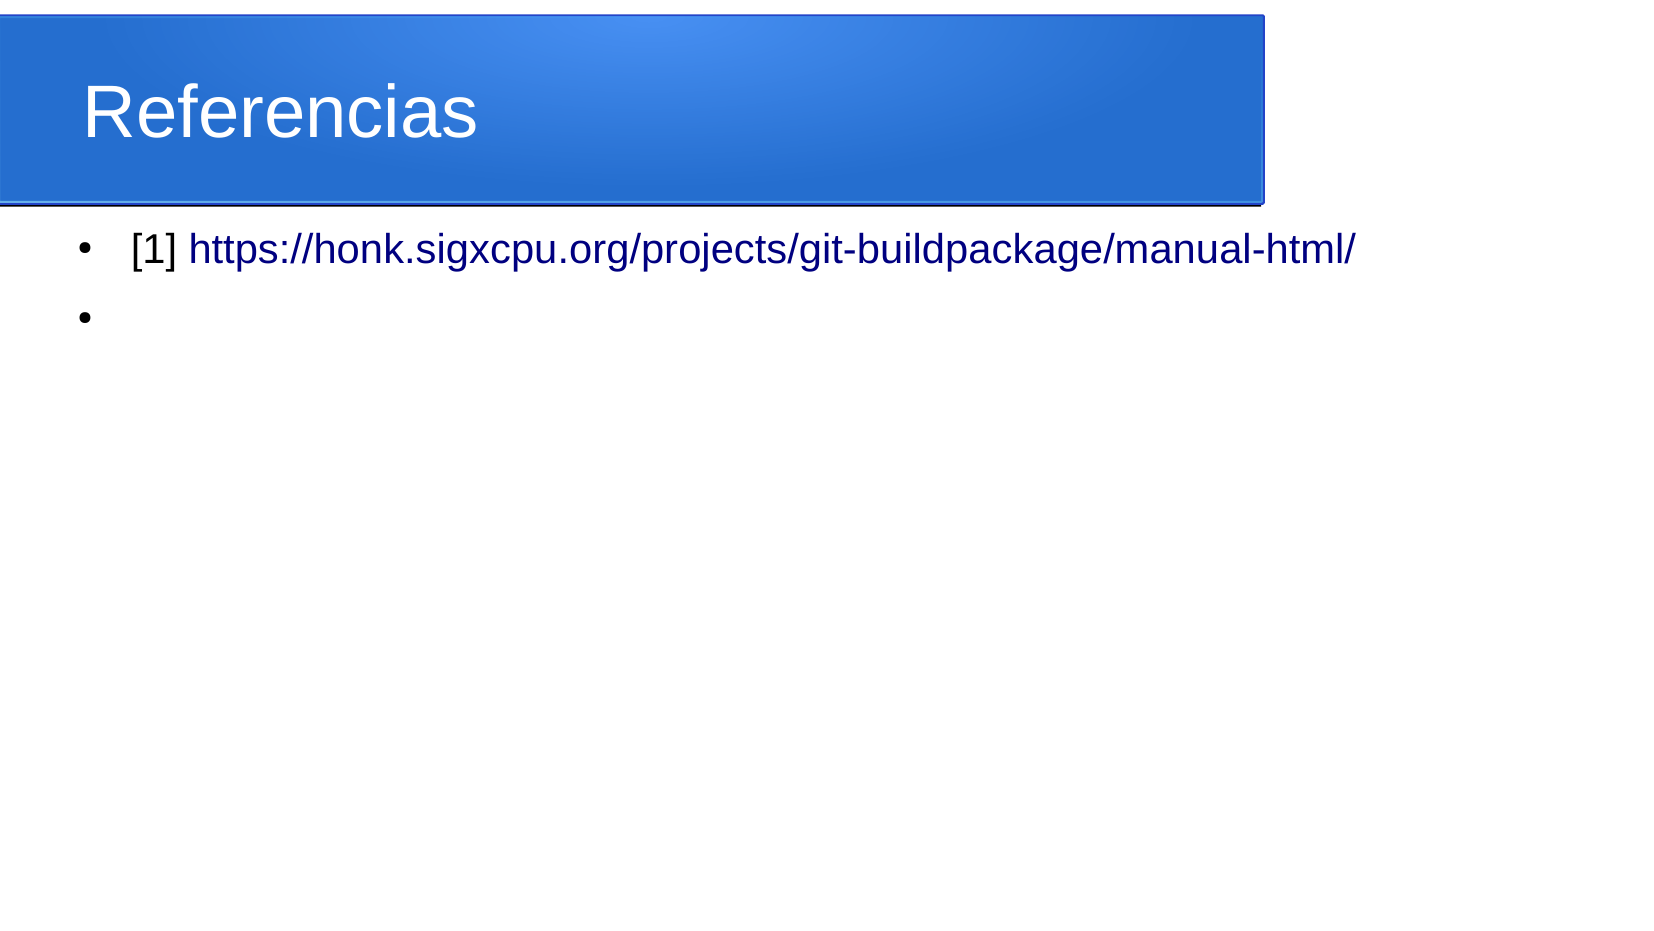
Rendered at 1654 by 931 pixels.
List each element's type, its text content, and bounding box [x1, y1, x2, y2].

title Referencias [82, 35, 1235, 189]
list [1] https://honk.sigxcpu.org/projects/git-buildpackage/manual-html/ [60, 225, 1549, 766]
